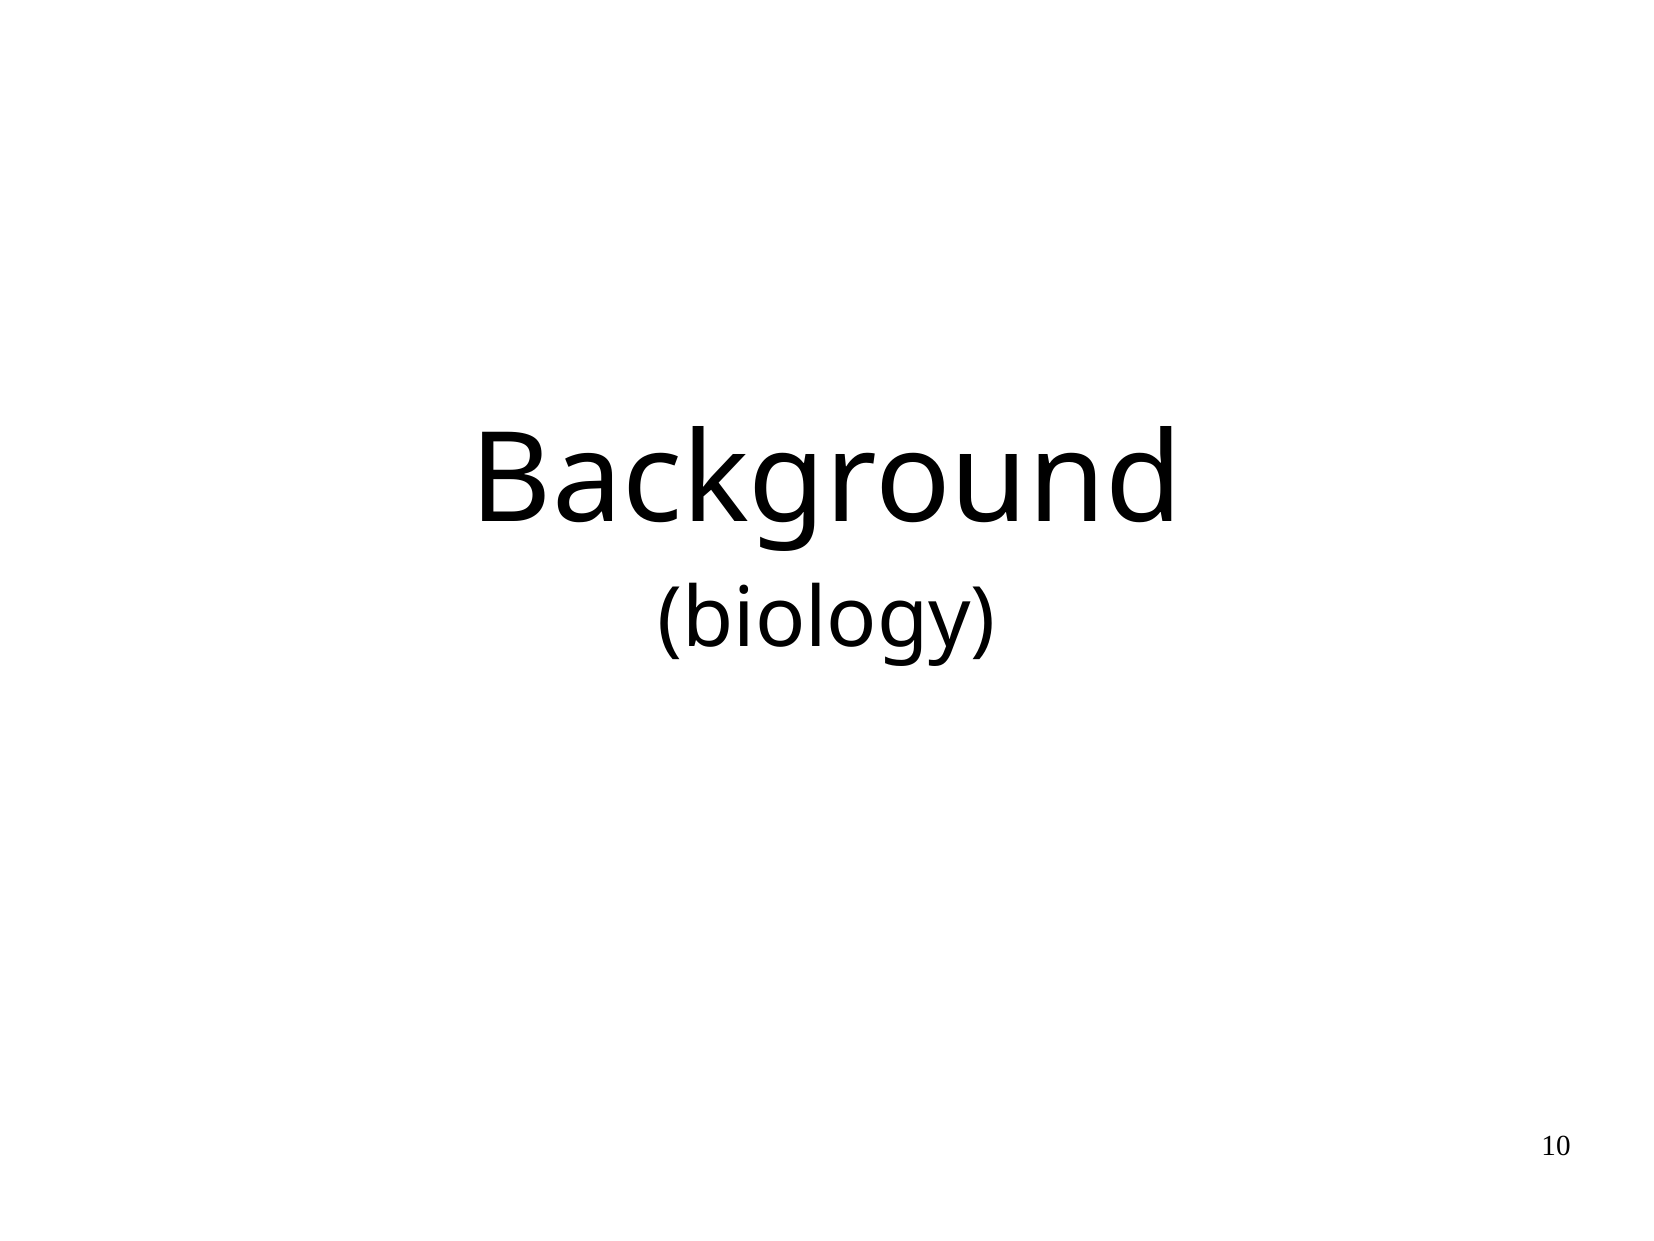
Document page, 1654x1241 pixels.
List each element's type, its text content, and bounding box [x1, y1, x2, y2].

subtitle Background (biology) [82, 49, 1571, 1010]
